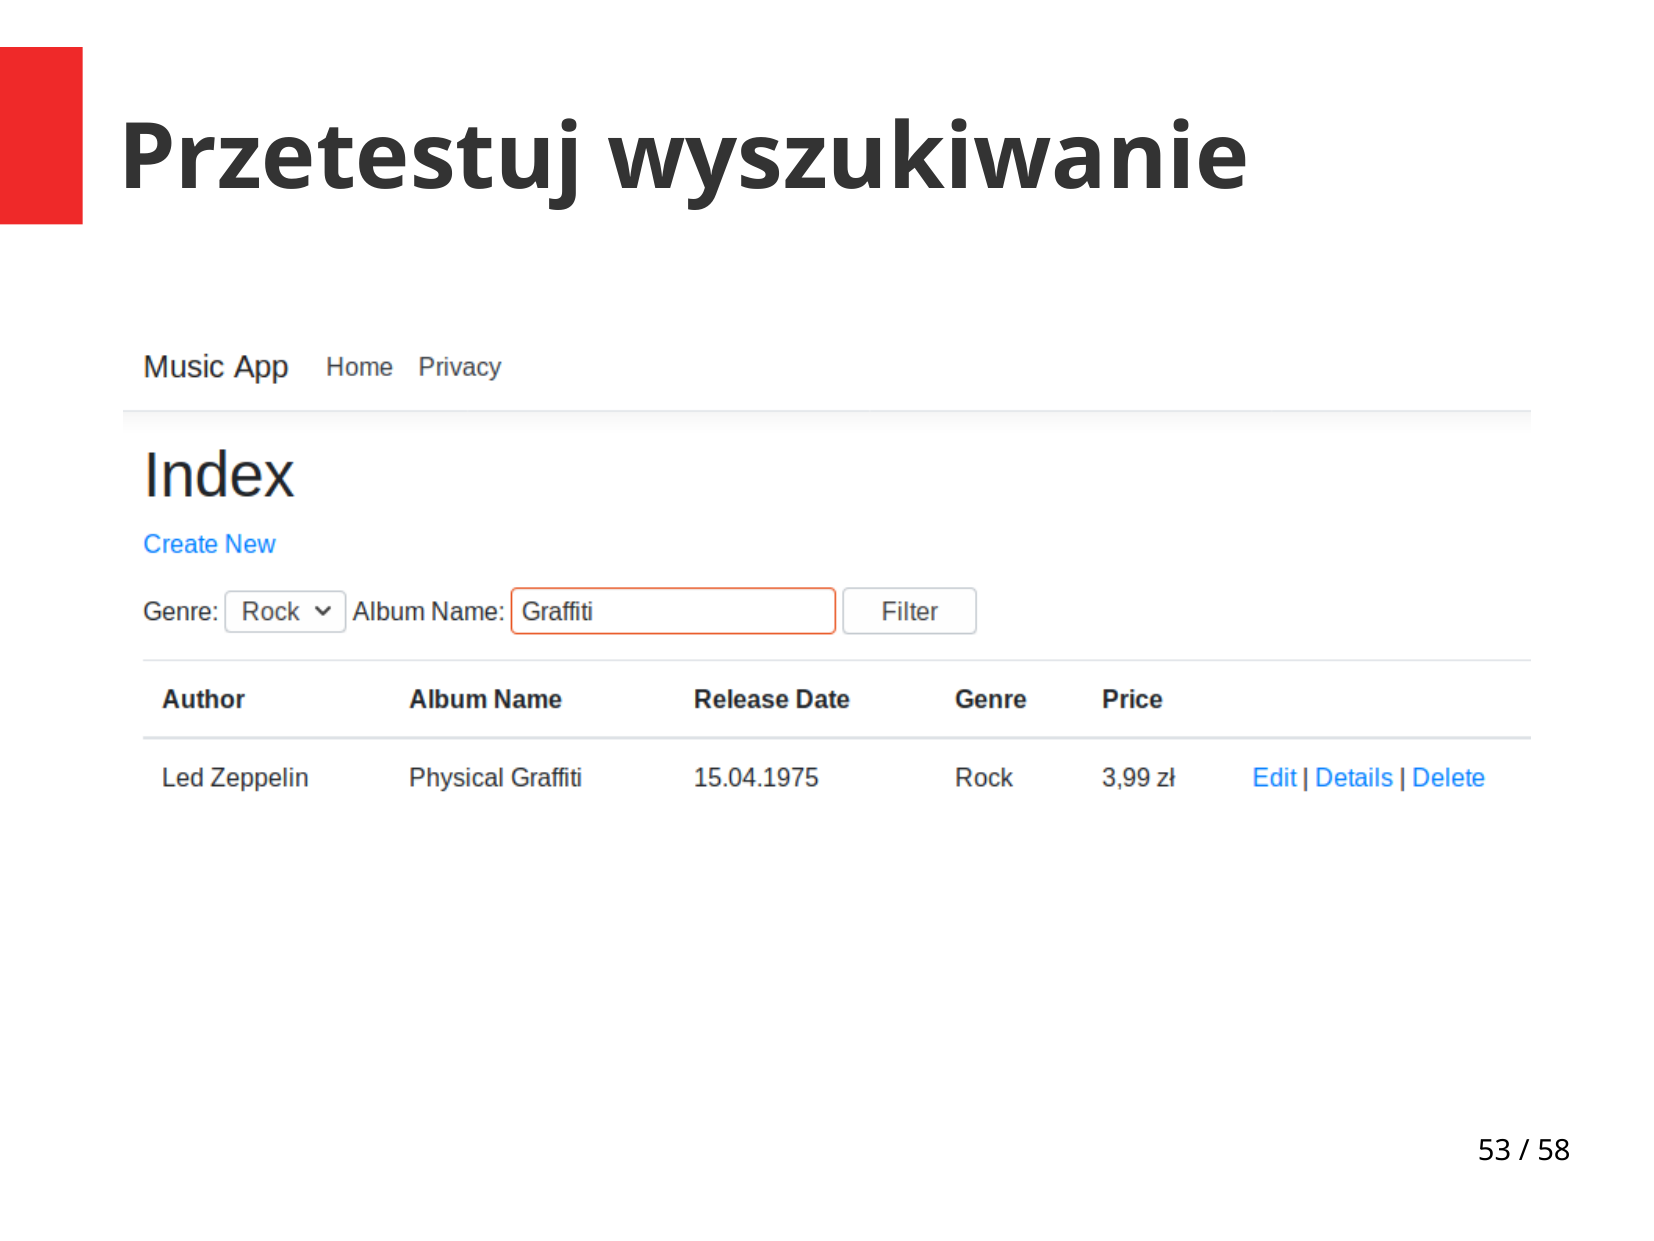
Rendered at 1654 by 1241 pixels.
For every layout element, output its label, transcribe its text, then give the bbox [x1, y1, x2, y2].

title Przetestuj wyszukiwanie [118, 49, 1571, 257]
picture [123, 329, 1531, 840]
